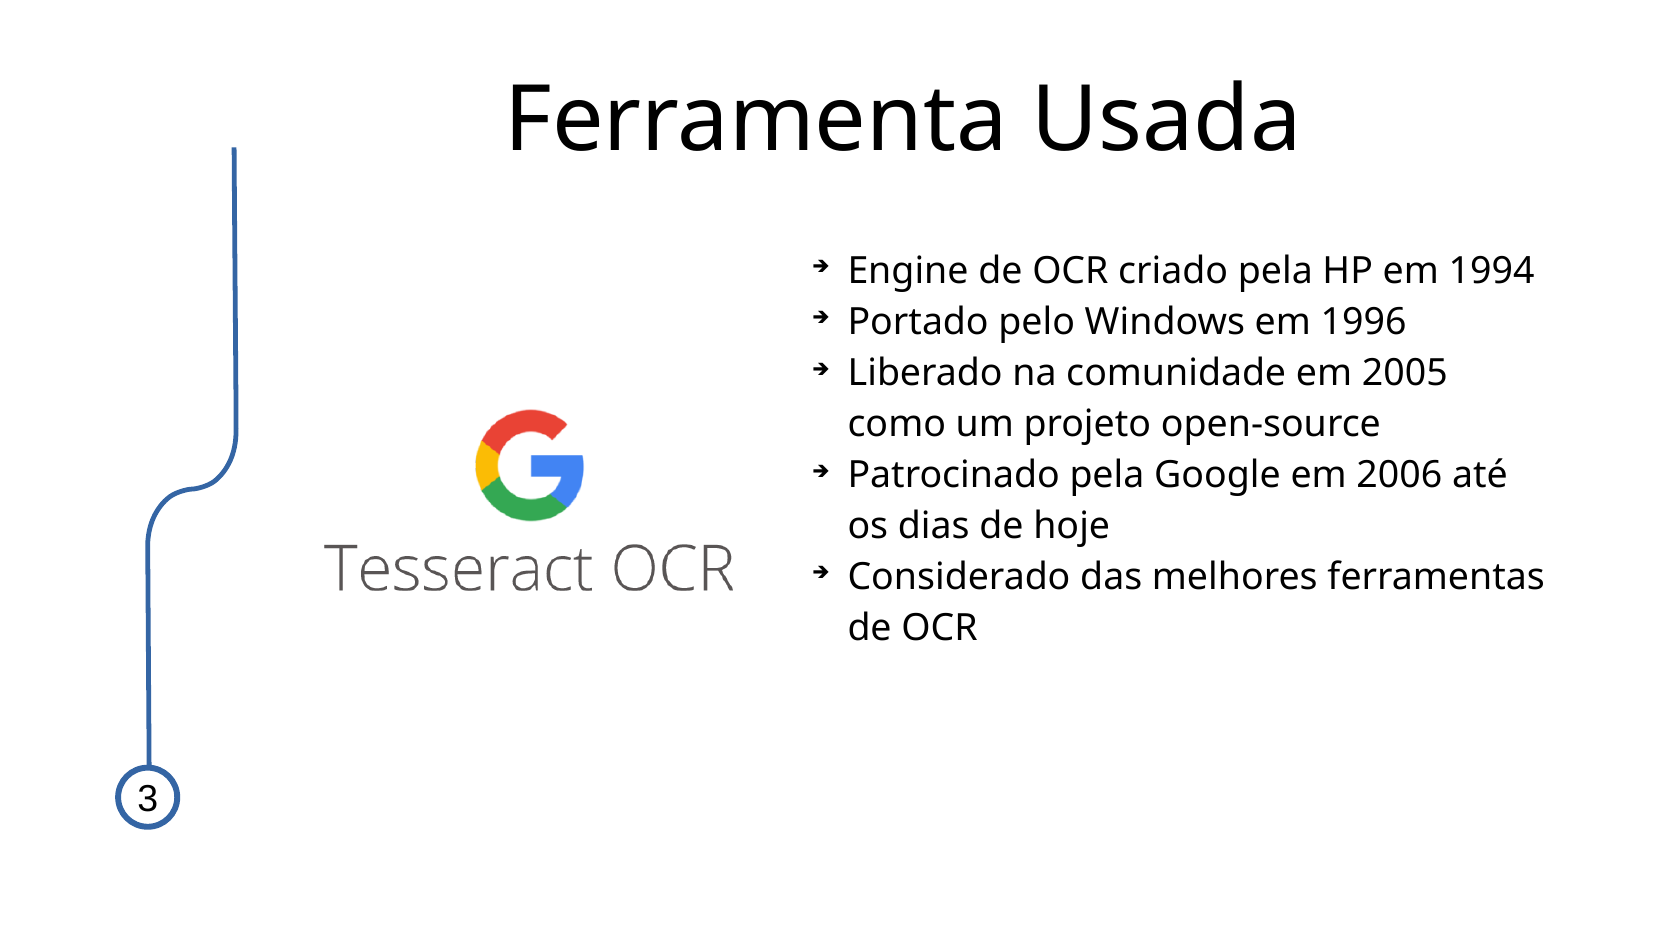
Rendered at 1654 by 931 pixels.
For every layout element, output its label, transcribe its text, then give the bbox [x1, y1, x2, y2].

title Ferramenta Usada [236, 28, 1571, 201]
text_box 3 [118, 767, 178, 827]
text_box Engine de OCR criado pela HP em 1994 Portado pelo Windows em 1996 Liberado na comunidade em 2005 como um projeto open-source Patrocinado pela Google em 2006 até os dias de hoje Considerado das melhores ferramentas de OCR [797, 236, 1565, 886]
picture [324, 409, 733, 591]
